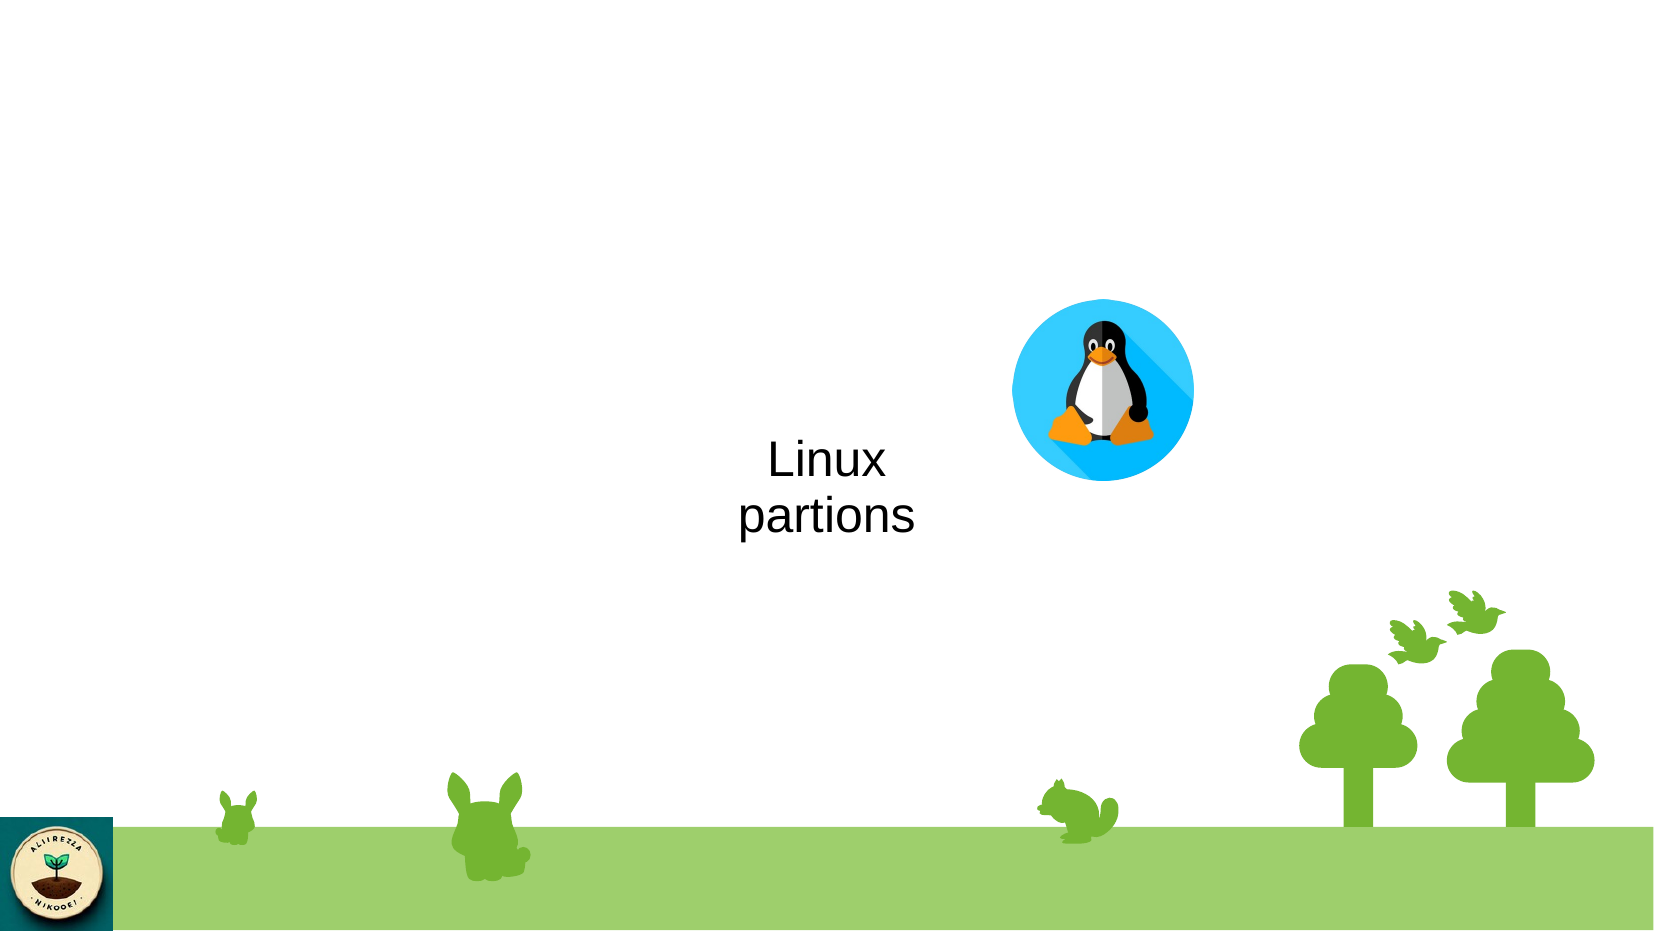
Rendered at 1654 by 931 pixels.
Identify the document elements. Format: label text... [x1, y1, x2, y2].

picture [0, 817, 113, 931]
subtitle Linux partions [88, 206, 1565, 768]
picture [1012, 299, 1194, 481]
picture [1118, 405, 1194, 481]
